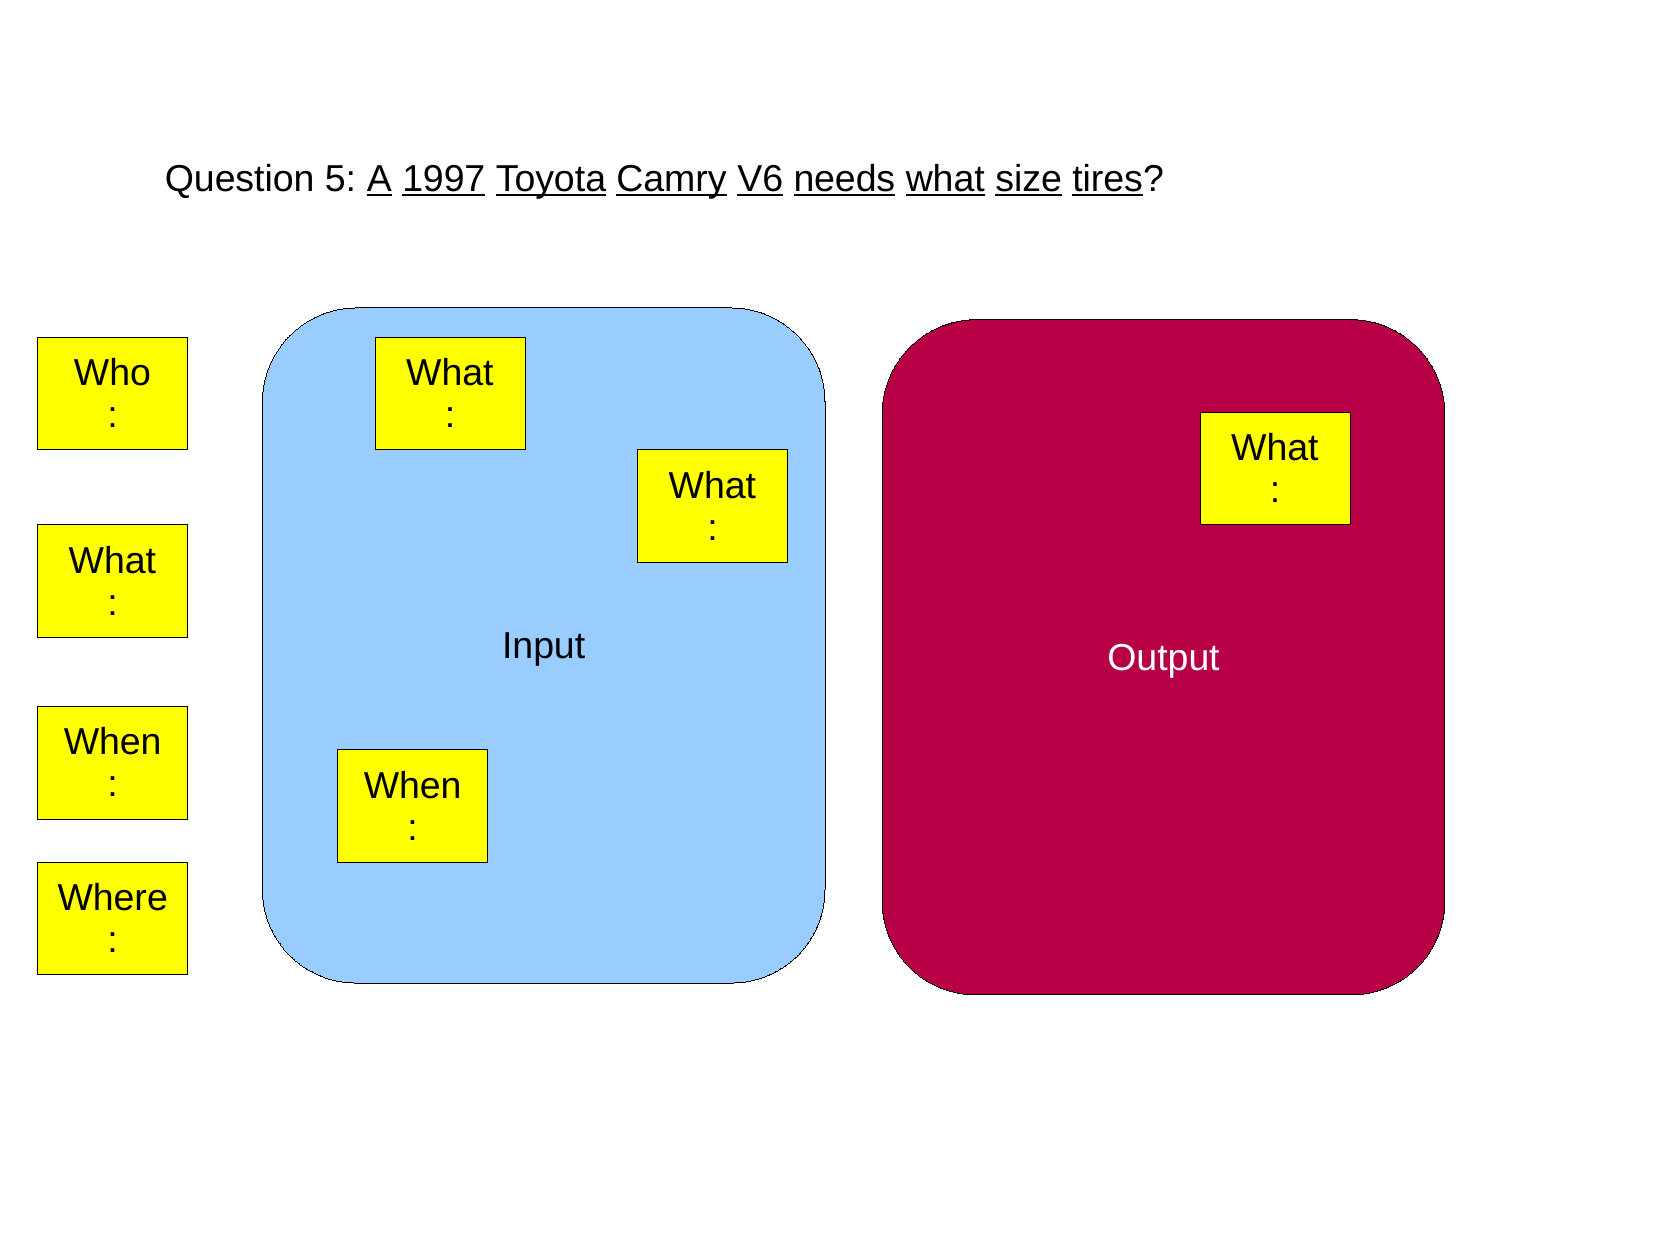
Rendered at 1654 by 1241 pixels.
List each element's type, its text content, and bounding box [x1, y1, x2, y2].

text_box Question 5: A 1997 Toyota Camry V6 needs what size tires? [150, 150, 1313, 226]
text_box When : [337, 749, 488, 863]
text_box What : [37, 524, 188, 638]
text_box Who : [37, 337, 188, 450]
text_box Where : [37, 862, 188, 975]
text_box Input [262, 307, 826, 984]
text_box When : [37, 706, 188, 820]
text_box Output [882, 319, 1445, 995]
text_box What : [375, 337, 526, 450]
text_box What : [637, 449, 788, 563]
text_box What : [1200, 412, 1351, 525]
